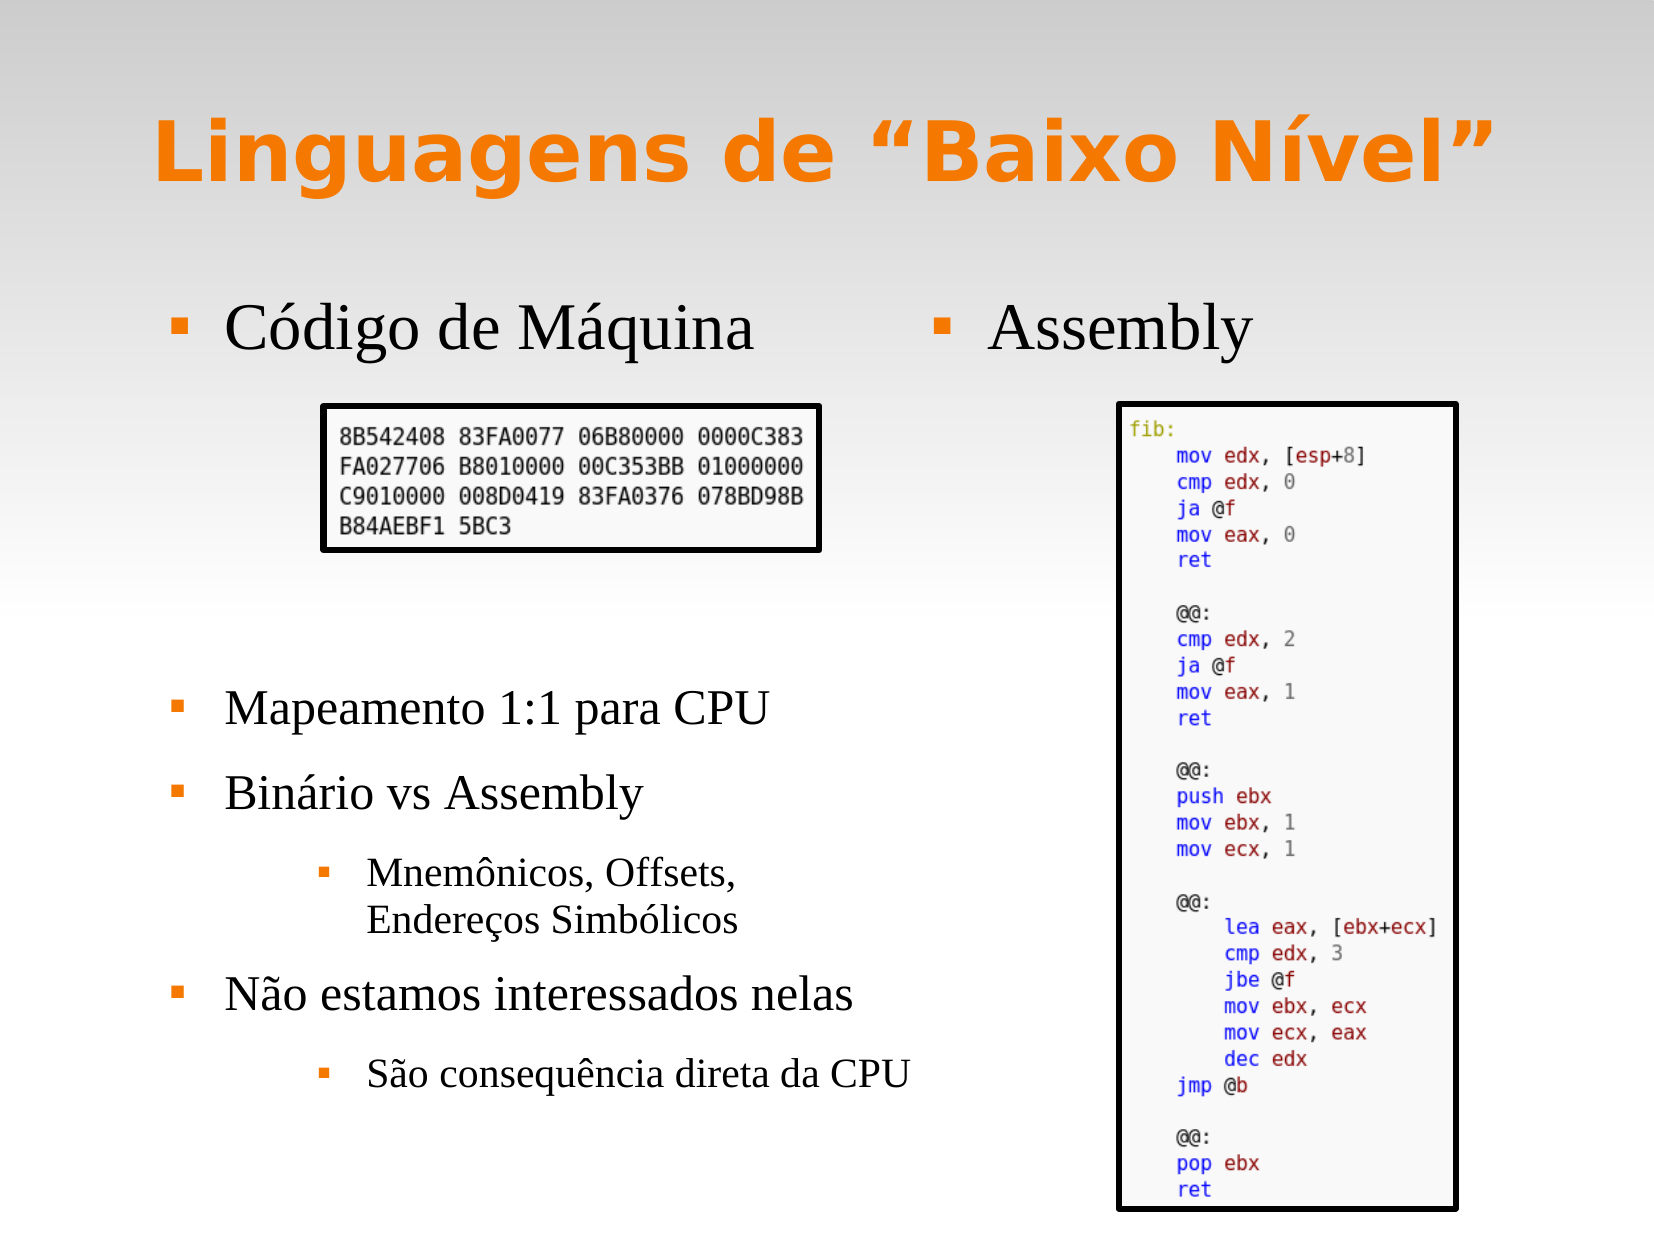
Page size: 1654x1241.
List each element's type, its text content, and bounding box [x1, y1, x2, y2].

list Mapeamento 1:1 para CPU Binário vs Assembly Mnemônicos, Offsets, Endereços Simbólicos Não estamos interessados nelas São consequência direta da CPU [82, 680, 917, 1126]
picture [326, 409, 817, 548]
title Linguagens de “Baixo Nível” [82, 49, 1571, 257]
list Assembly [845, 290, 1572, 567]
picture [1121, 407, 1453, 1206]
list Código de Máquina [82, 290, 809, 569]
